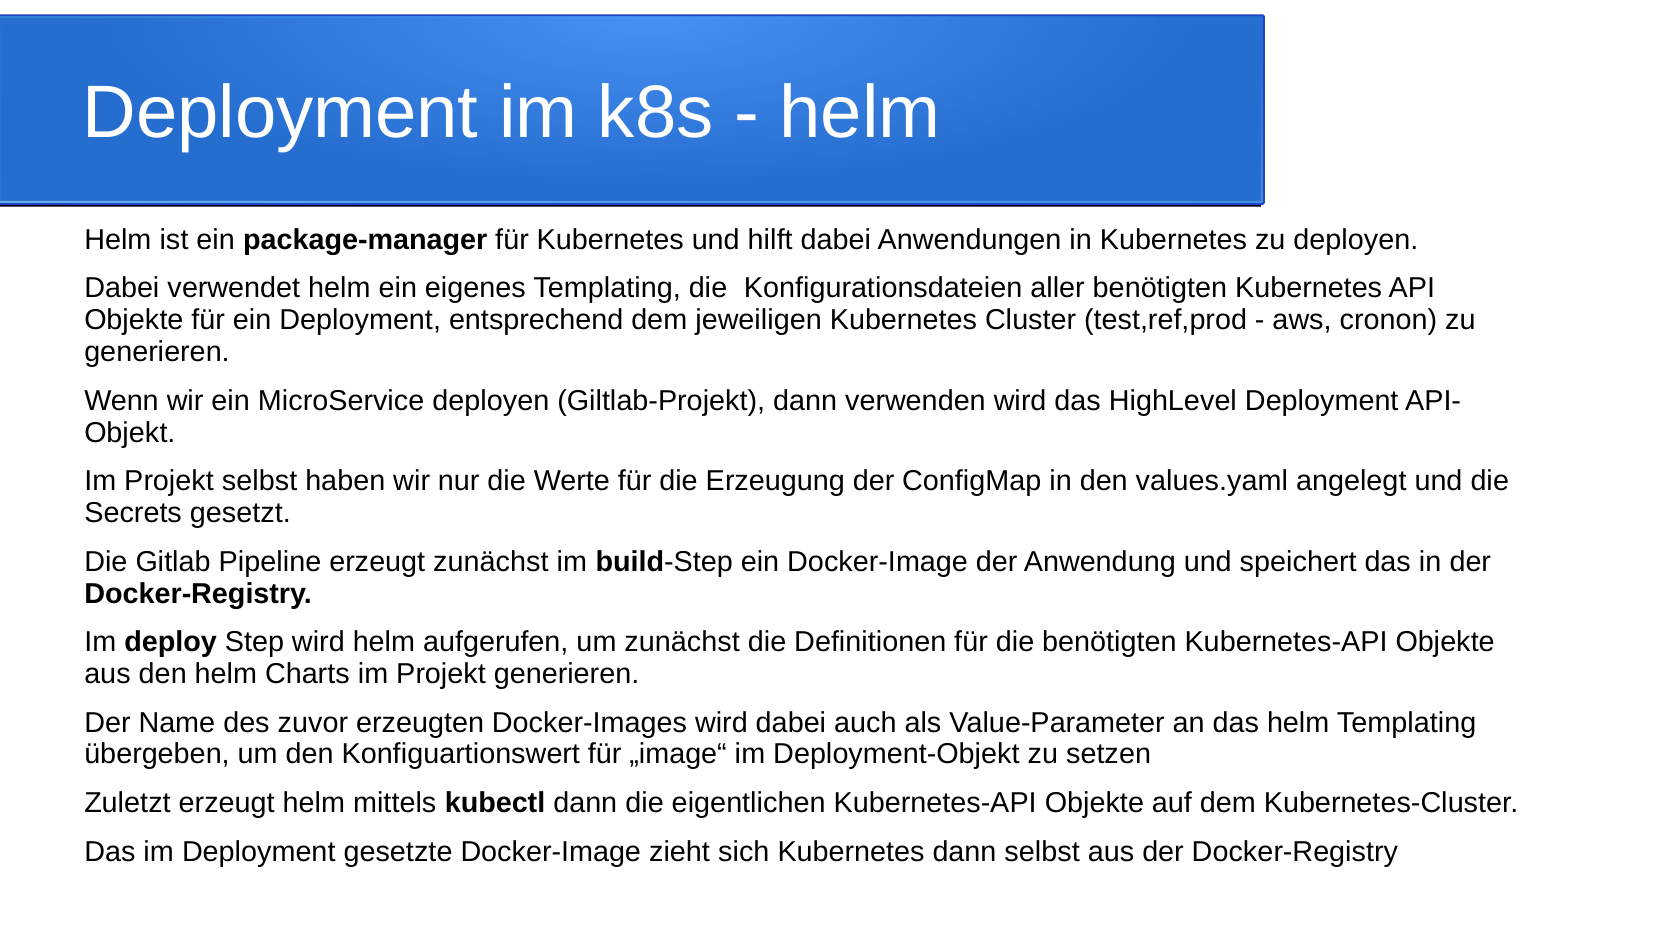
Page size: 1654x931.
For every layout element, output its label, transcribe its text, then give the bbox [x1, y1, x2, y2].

title Deployment im k8s - helm [82, 35, 1235, 189]
list Helm ist ein package-manager für Kubernetes und hilft dabei Anwendungen in Kubernetes zu deployen. Dabei verwendet helm ein eigenes Templating, die Konfigurationsdateien aller benötigten Kubernetes API Objekte für ein Deployment, entsprechend dem jeweiligen Kubernetes Cluster (test,ref,prod - aws, cronon) zu generieren. Wenn wir ein MicroService deployen (Giltlab-Projekt), dann verwenden wird das HighLevel Deployment API-Objekt. Im Projekt selbst haben wir nur die Werte für die Erzeugung der ConfigMap in den values.yaml angelegt und die Secrets gesetzt. Die Gitlab Pipeline erzeugt zunächst im build-Step ein Docker-Image der Anwendung und speichert das in der Docker-Registry. Im deploy Step wird helm aufgerufen, um zunächst die Definitionen für die benötigten Kubernetes-API Objekte aus den helm Charts im Projekt generieren. Der Name des zuvor erzeugten Docker-Images wird dabei auch als Value-Parameter an das helm Templating übergeben, um den Konfiguartionswert für „image“ im Deployment-Objekt zu setzen Zuletzt erzeugt helm mittels kubectl dann die eigentlichen Kubernetes-API Objekte auf dem Kubernetes-Cluster. Das im Deployment gesetzte Docker-Image zieht sich Kubernetes dann selbst aus der Docker-Registry [35, 223, 1524, 897]
